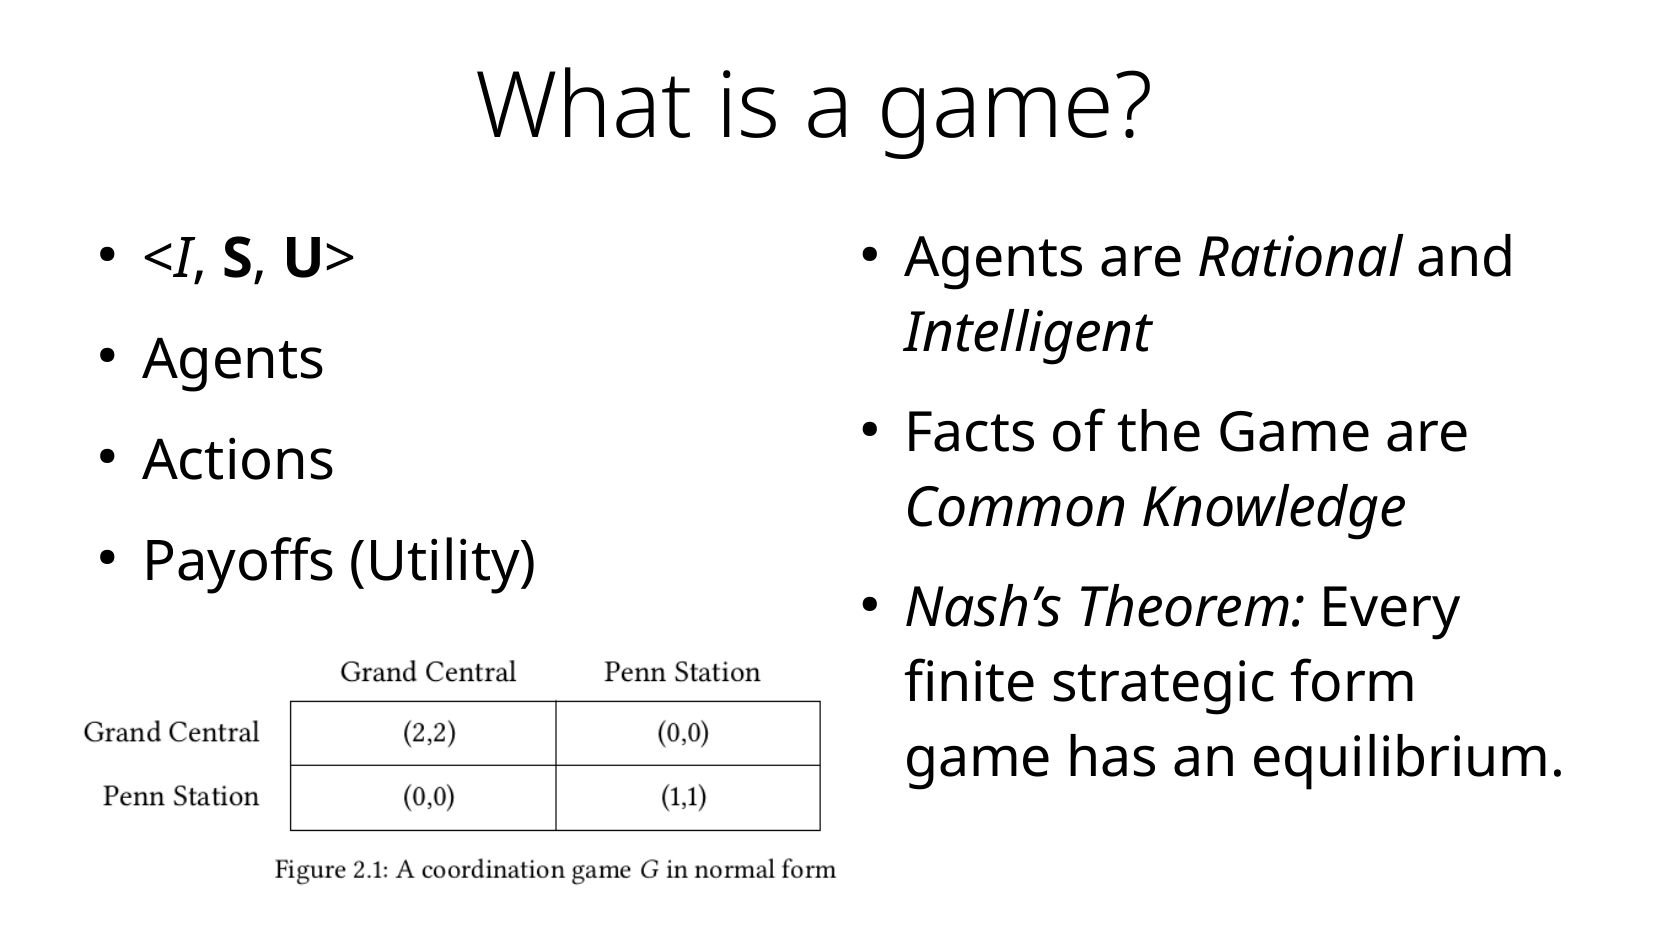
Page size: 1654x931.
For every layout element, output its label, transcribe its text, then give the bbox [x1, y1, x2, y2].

list Agents are Rational and Intelligent Facts of the Game are Common Knowledge Nash’s Theorem: Every finite strategic form game has an equilibrium. [845, 217, 1572, 863]
title What is a game? [82, 37, 1571, 193]
list <I, S, U> Agents Actions Payoffs (Utility) [82, 217, 809, 601]
picture [37, 637, 1031, 901]
